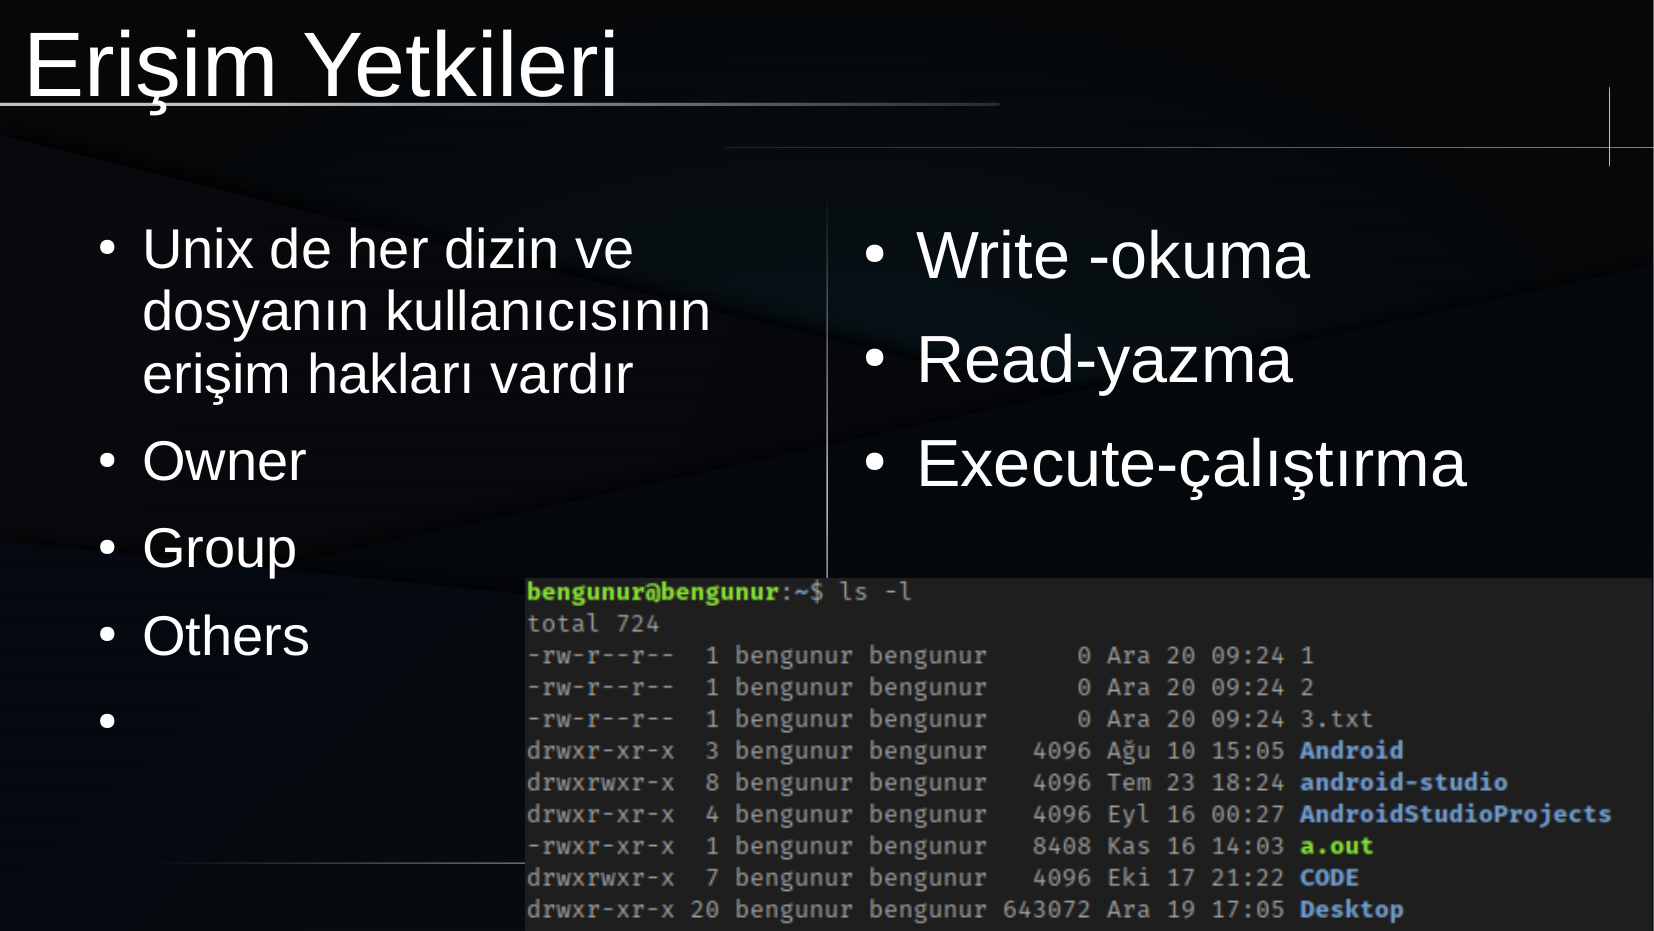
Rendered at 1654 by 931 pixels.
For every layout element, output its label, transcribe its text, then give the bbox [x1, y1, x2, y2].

list Unix de her dizin ve dosyanın kullanıcısının erişim hakları vardır Owner Group Others [82, 217, 809, 758]
list Write -okuma Read-yazma Execute-çalıştırma [845, 217, 1572, 578]
title Erişim Yetkileri [23, 11, 1589, 119]
picture [0, 0, 1654, 931]
